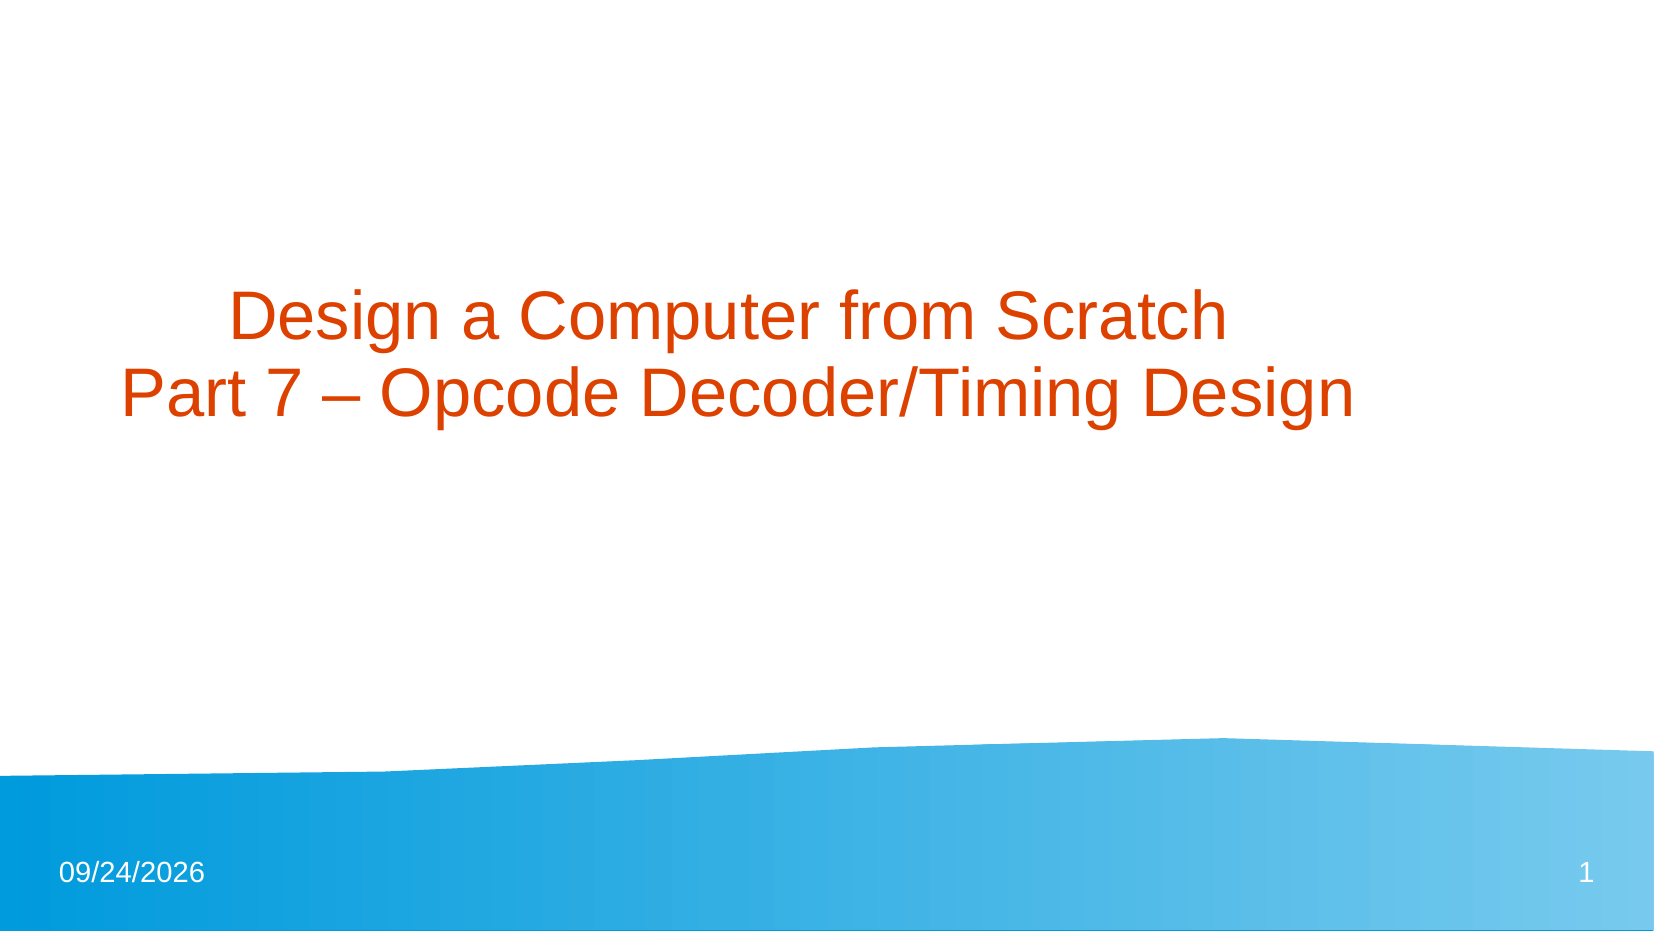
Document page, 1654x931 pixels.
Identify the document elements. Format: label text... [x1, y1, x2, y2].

title Design a Computer from Scratch Part 7 – Opcode Decoder/Timing Design [0, 265, 1477, 443]
